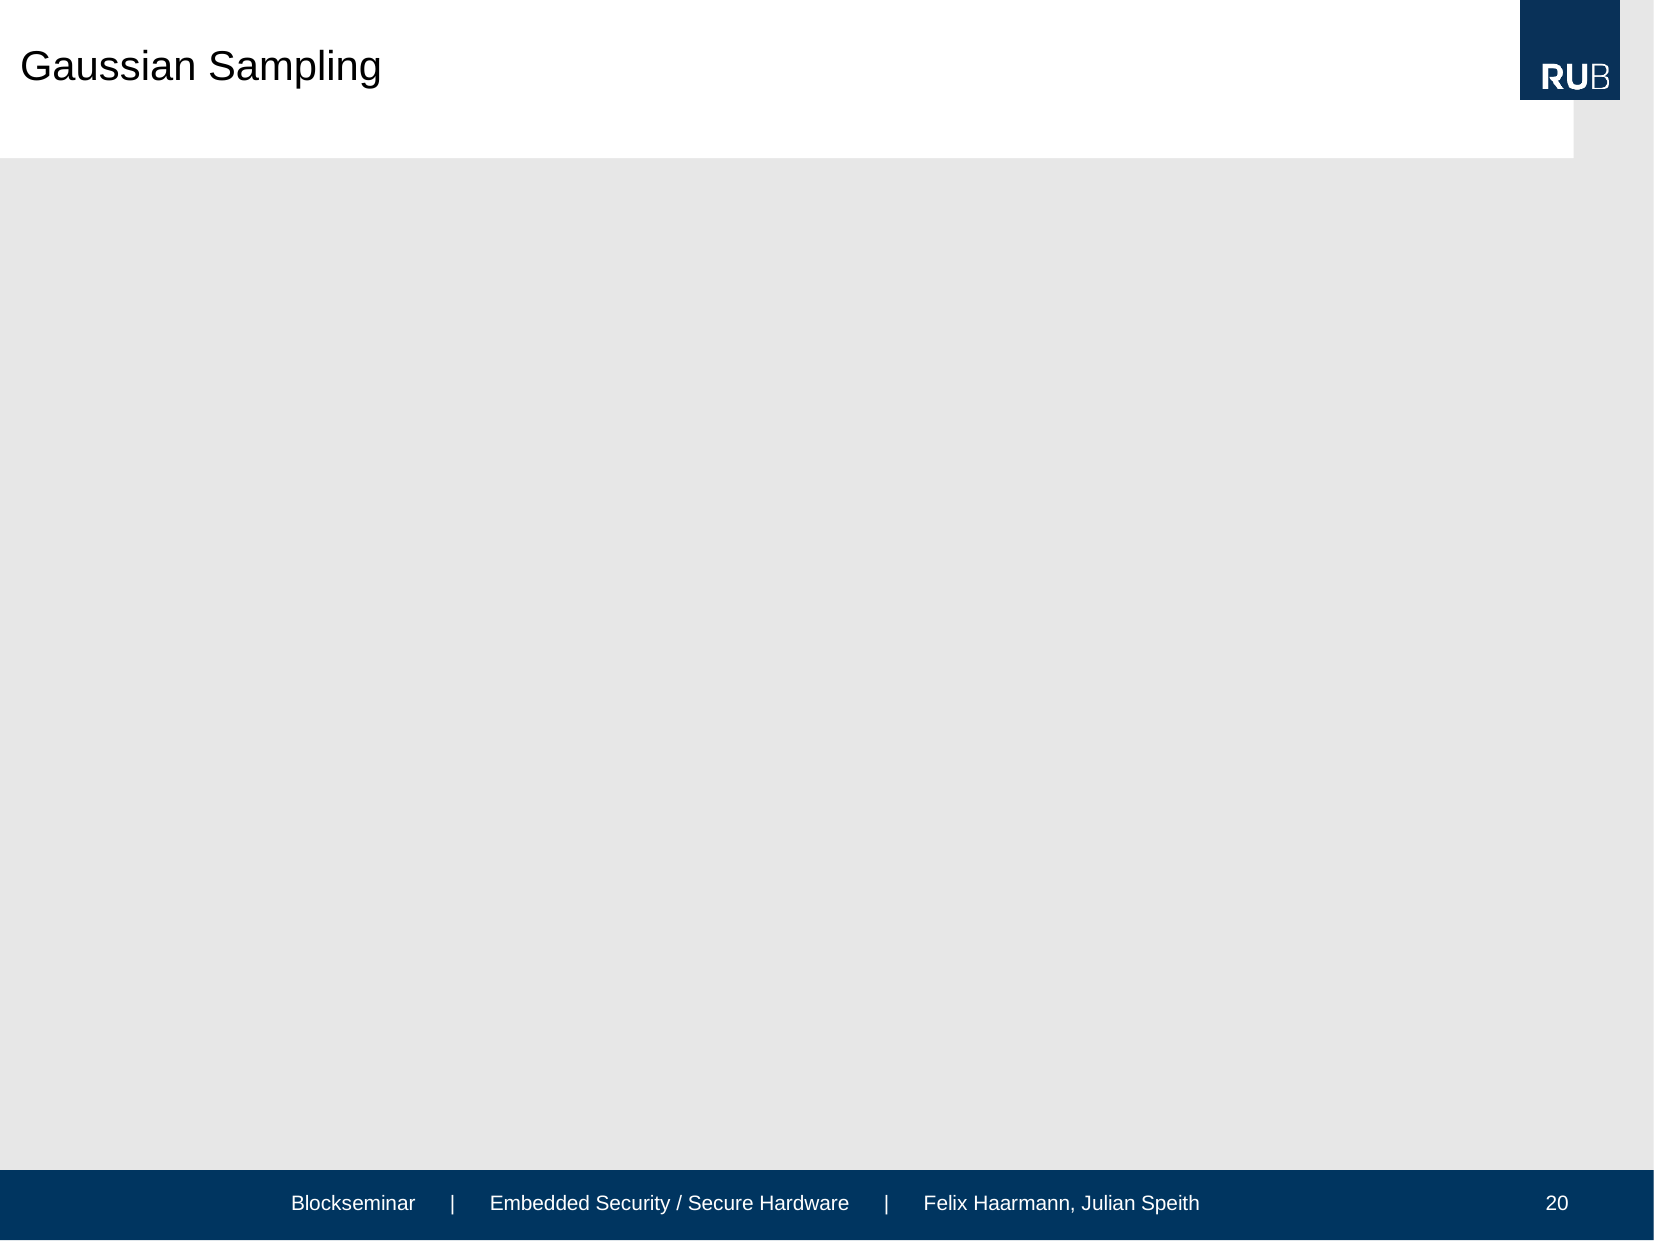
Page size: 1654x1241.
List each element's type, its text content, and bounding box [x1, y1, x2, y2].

title Gaussian Sampling [20, 0, 1507, 149]
picture [1520, 0, 1620, 100]
